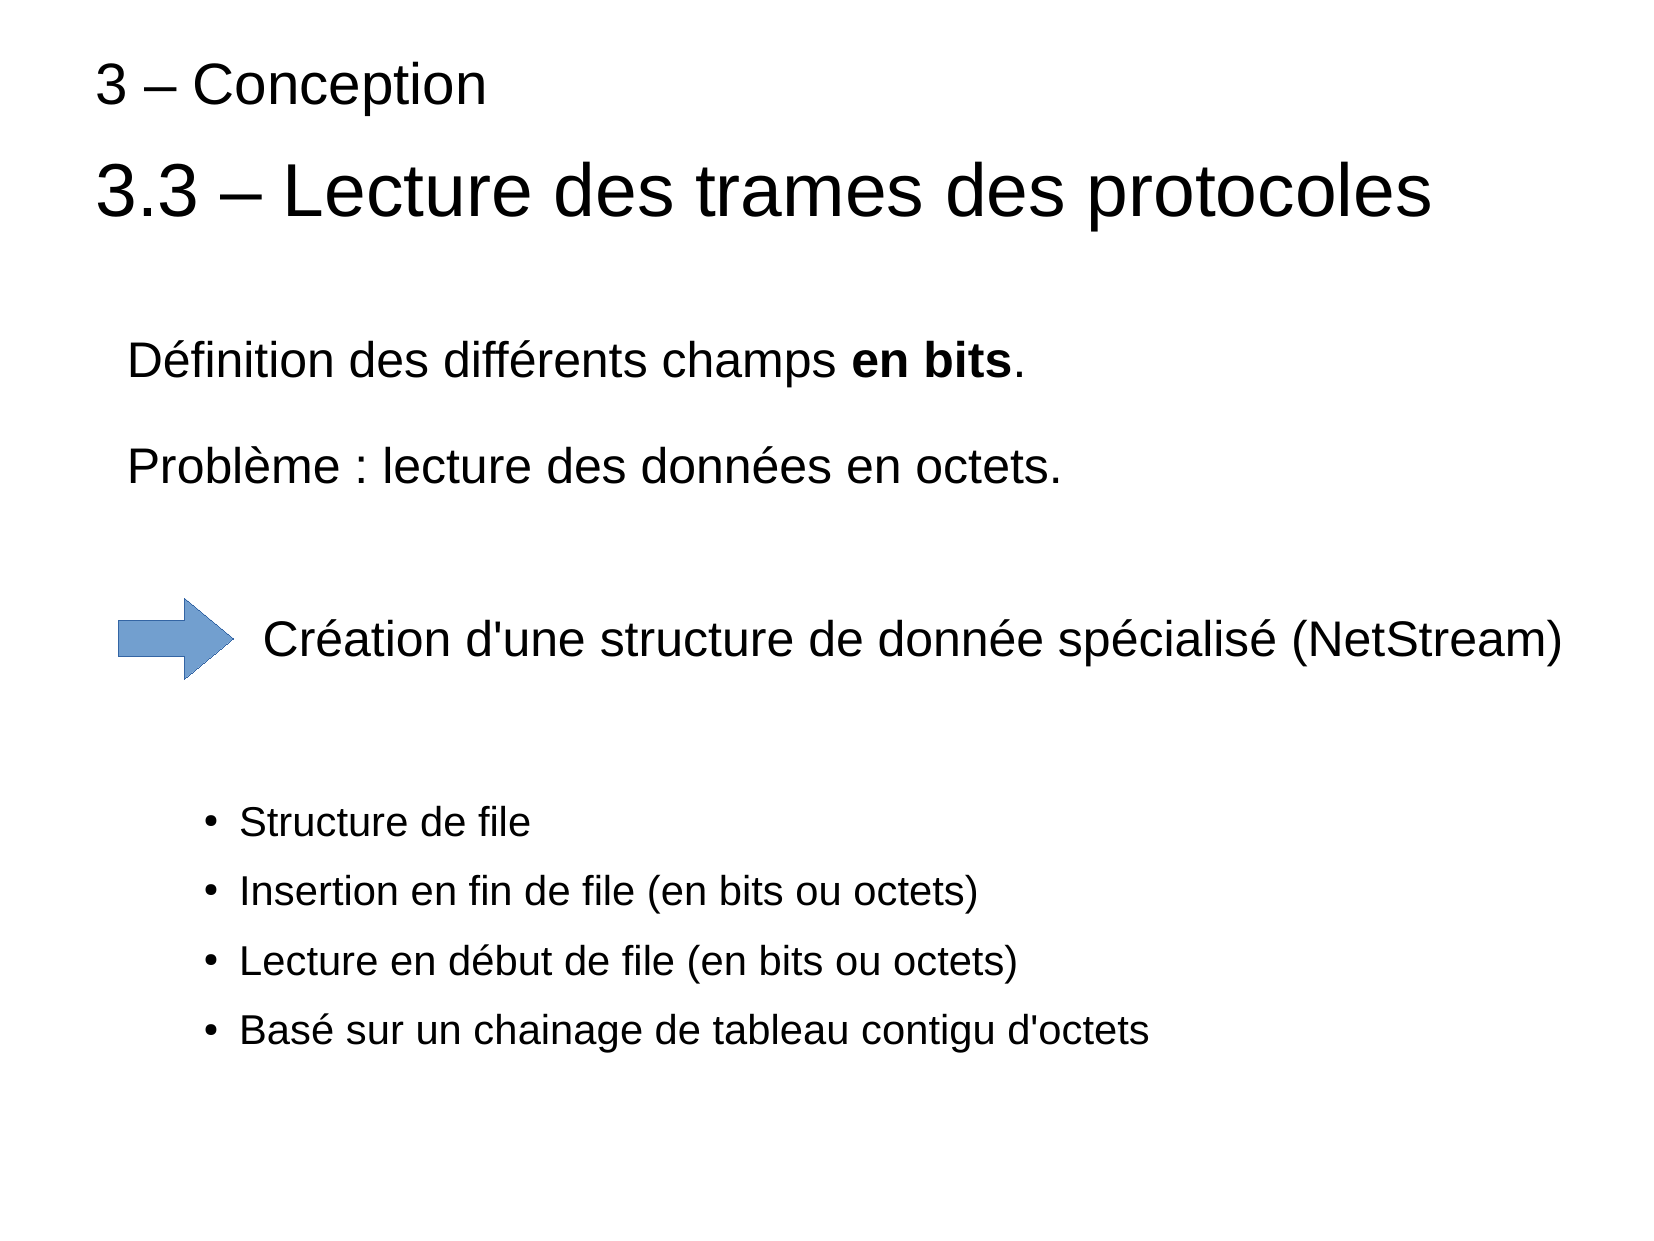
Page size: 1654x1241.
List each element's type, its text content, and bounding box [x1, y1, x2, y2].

text_box Structure de file Insertion en fin de file (en bits ou octets) Lecture en début de file (en bits ou octets) Basé sur un chainage de tableau contigu d'octets [188, 767, 1166, 1039]
text_box [118, 598, 234, 680]
title 3.3 – Lecture des trames des protocoles [95, 145, 1584, 237]
text_box Définition des différents champs en bits. [112, 324, 1042, 396]
text_box Création d'une structure de donnée spécialisé (NetStream) [248, 603, 1580, 674]
text_box Problème : lecture des données en octets. [112, 431, 1079, 502]
title 3 – Conception [95, 38, 1584, 131]
